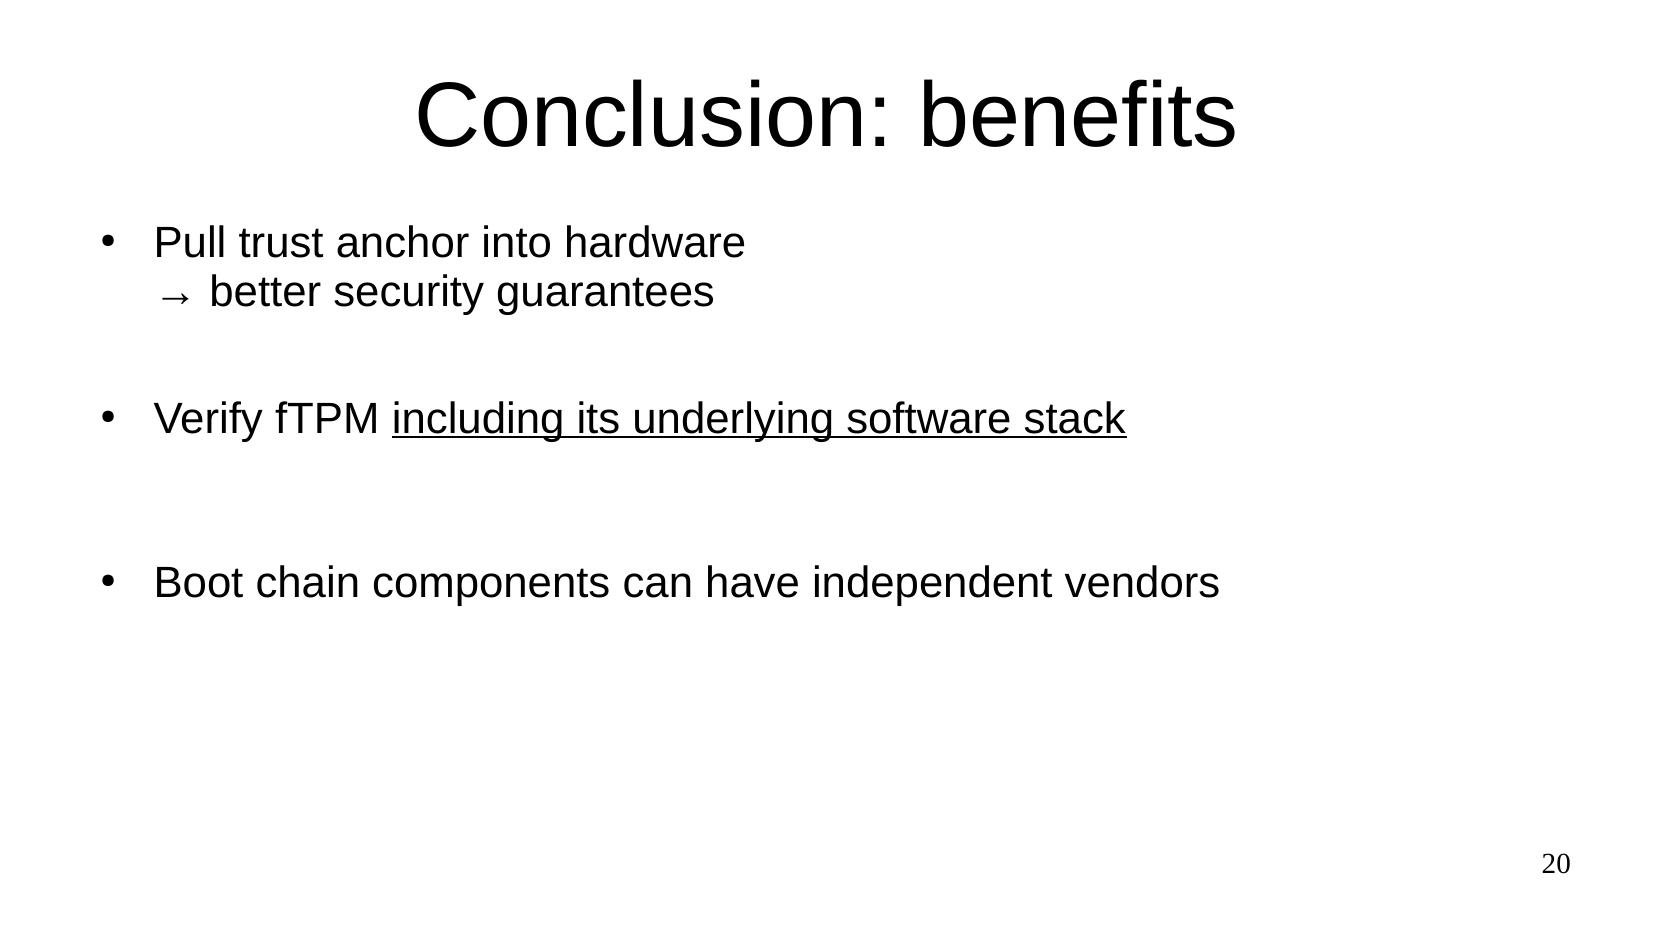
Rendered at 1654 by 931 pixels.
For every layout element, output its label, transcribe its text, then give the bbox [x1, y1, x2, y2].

title Conclusion: benefits [82, 37, 1571, 193]
list Pull trust anchor into hardware → better security guarantees Verify fTPM including its underlying software stack Boot chain components can have independent vendors [82, 217, 1571, 758]
